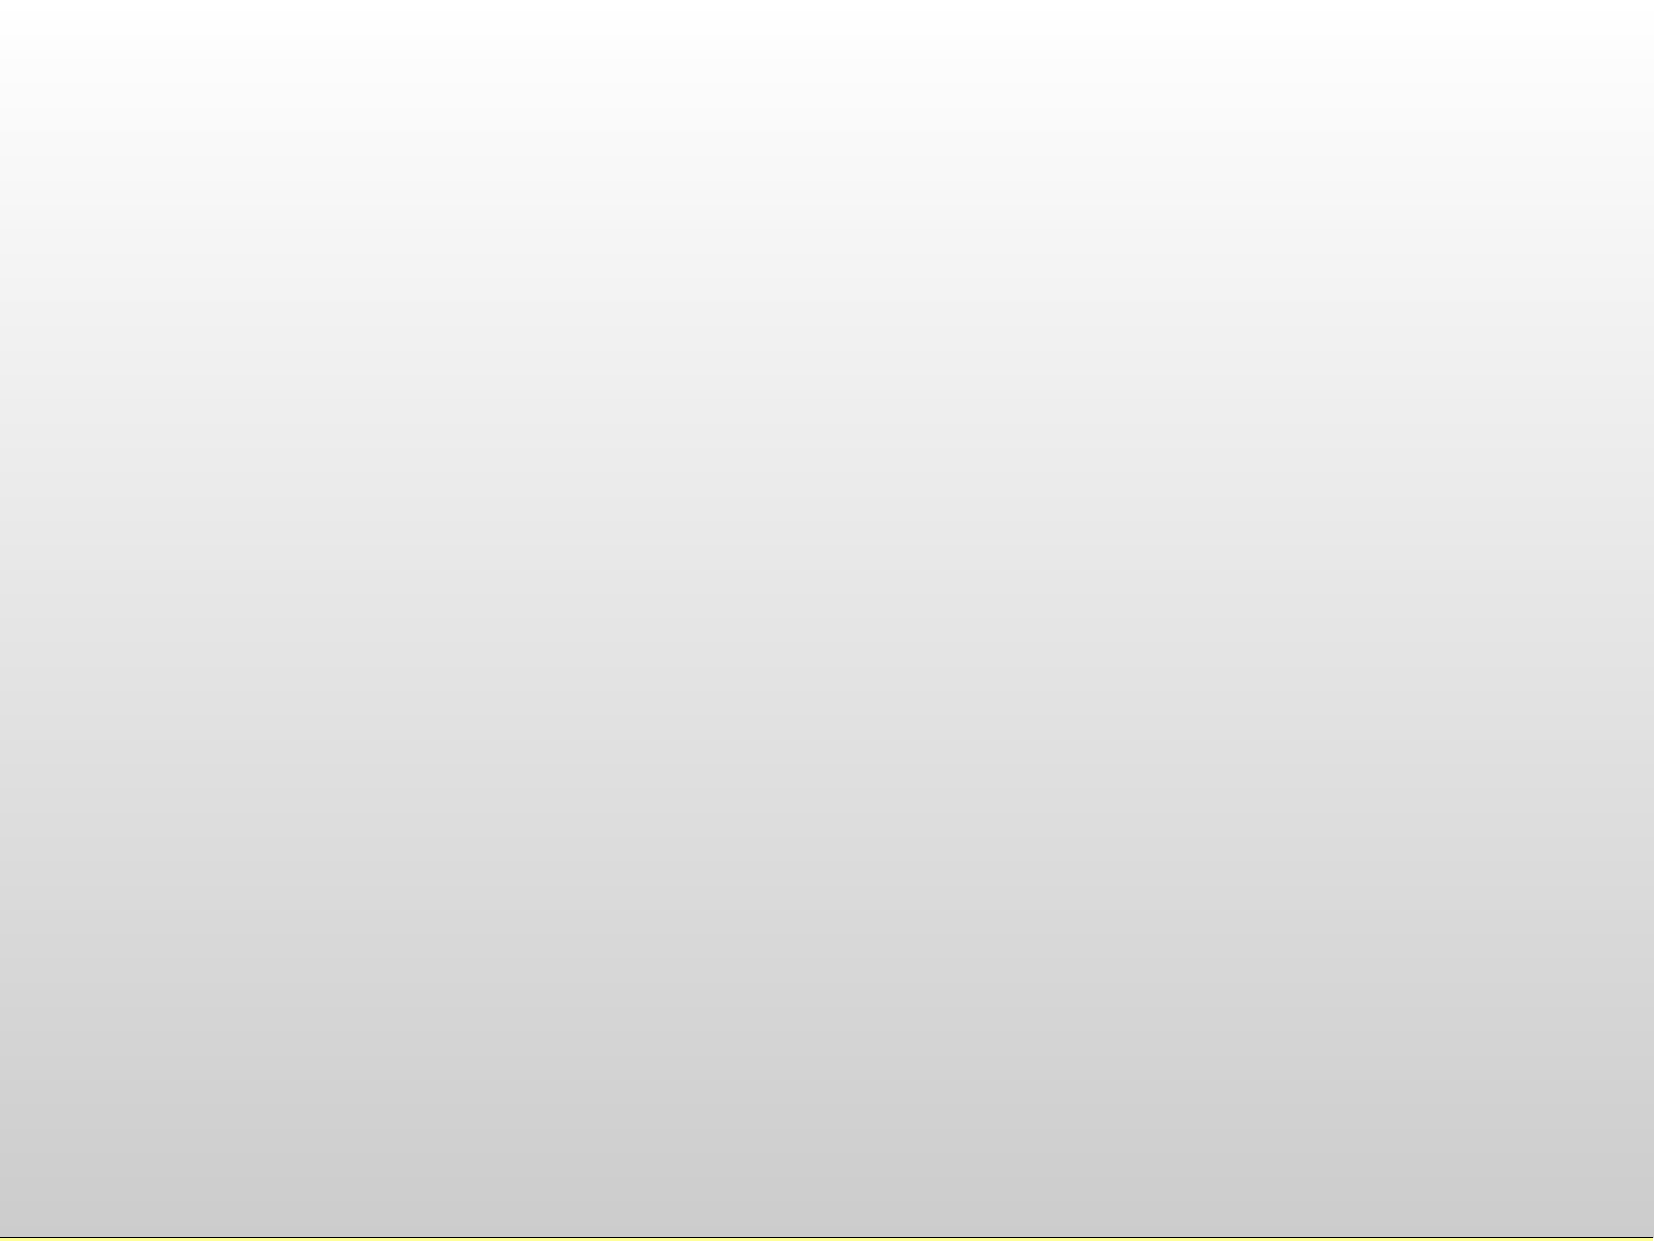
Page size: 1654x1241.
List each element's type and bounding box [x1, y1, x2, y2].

text_box [0, 0, 1653, 1238]
